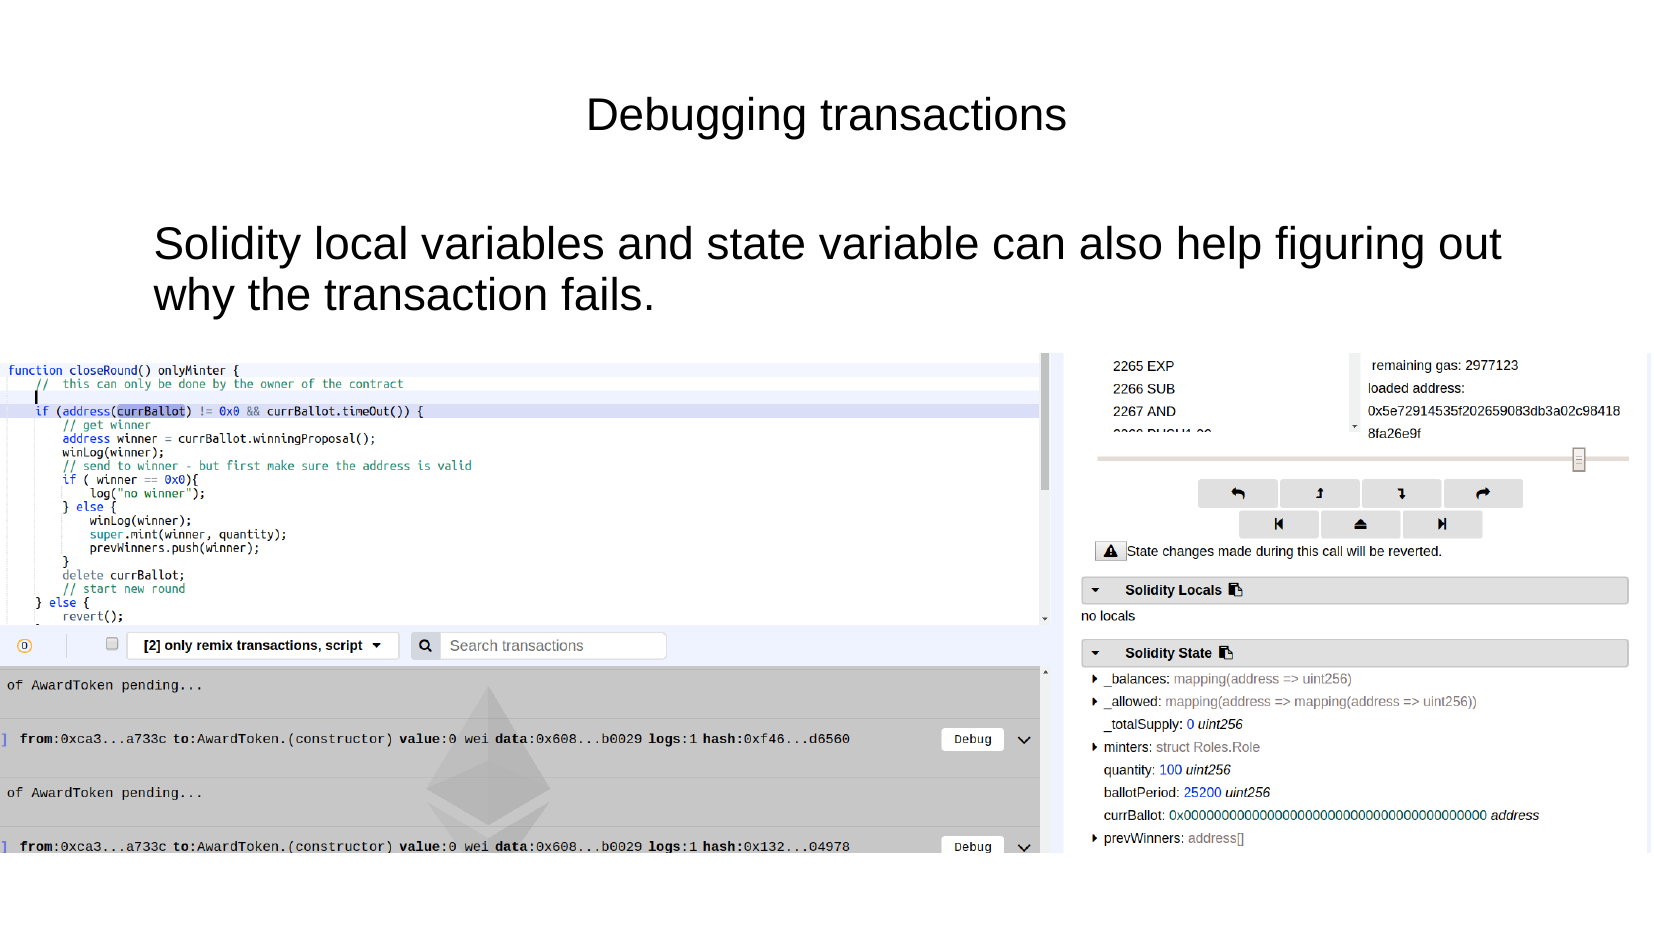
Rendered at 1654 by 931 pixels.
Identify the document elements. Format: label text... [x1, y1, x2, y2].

picture [0, 353, 1651, 853]
title Debugging transactions [82, 37, 1571, 193]
list Solidity local variables and state variable can also help figuring out why the transaction fails. [82, 217, 1571, 353]
